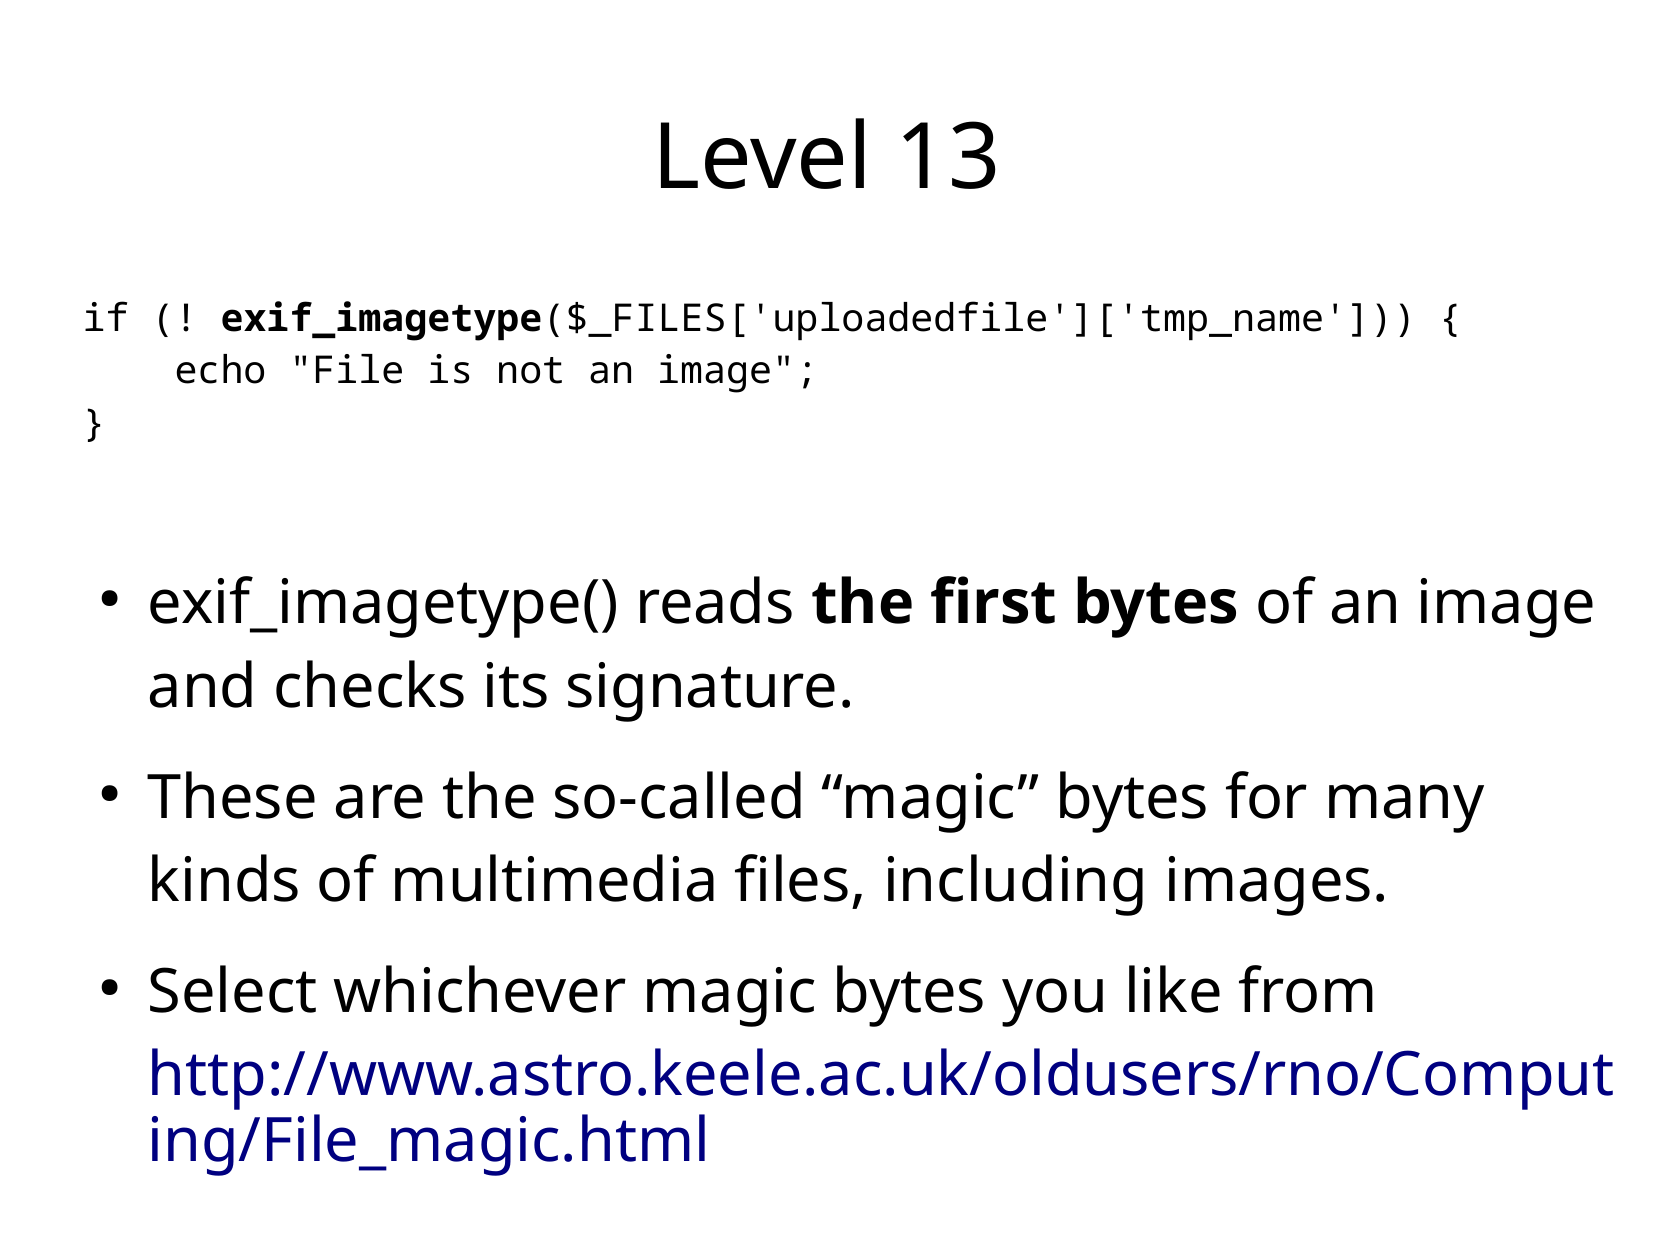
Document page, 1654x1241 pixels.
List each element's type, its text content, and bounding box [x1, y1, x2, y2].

list if (! exif_imagetype($_FILES['uploadedfile']['tmp_name'])) { echo "File is not an image"; } exif_imagetype() reads the first bytes of an image and checks its signature. These are the so-called “magic” bytes for many kinds of multimedia files, including images. Select whichever magic bytes you like from http://www.astro.keele.ac.uk/oldusers/rno/Computing/File_magic.html [82, 290, 1619, 1123]
title Level 13 [82, 49, 1571, 257]
